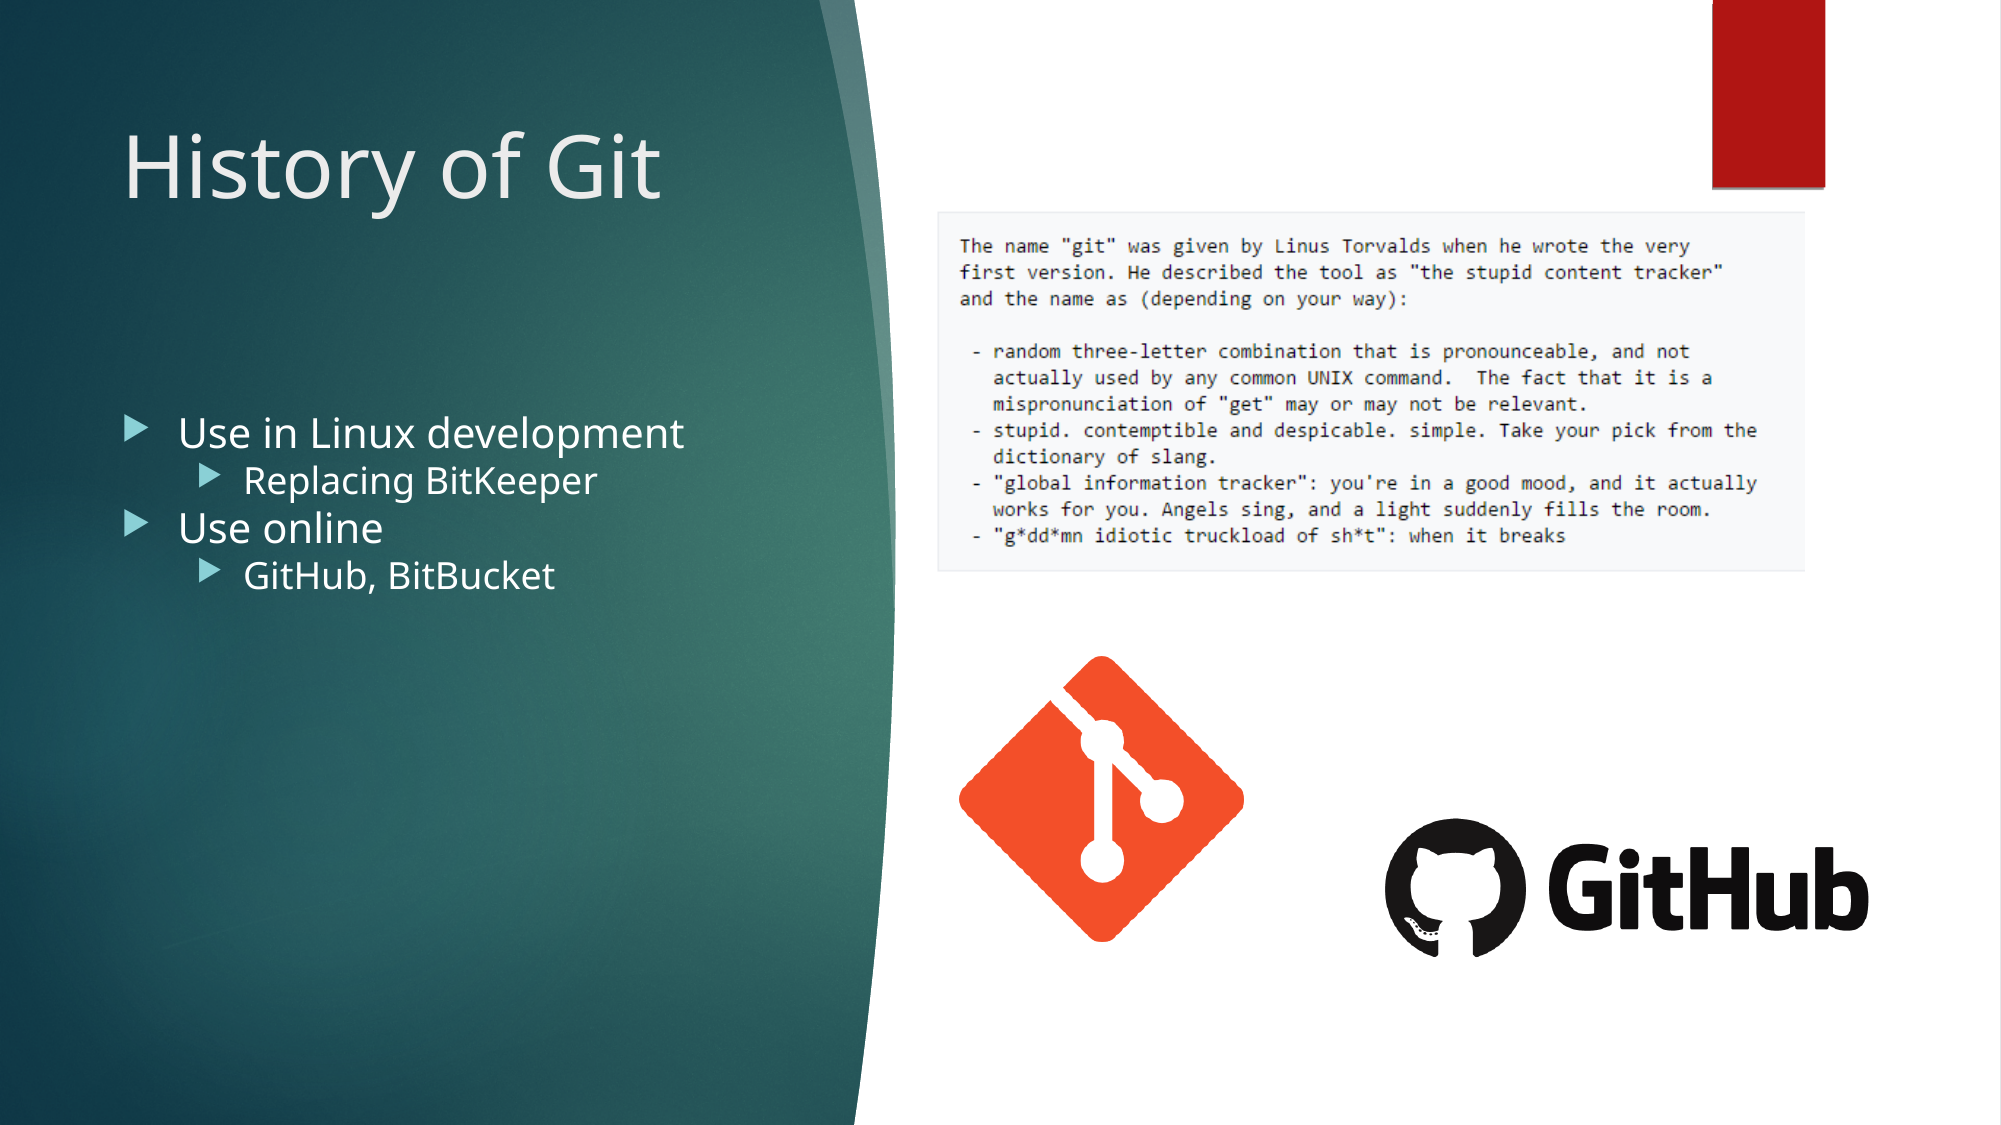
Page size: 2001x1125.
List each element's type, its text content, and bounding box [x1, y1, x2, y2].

picture [910, 187, 1805, 582]
text_box [819, 0, 2000, 1125]
picture [0, 0, 894, 1125]
picture [1306, 768, 1947, 1007]
text_box Use in Linux development Replacing BitKeeper Use online GitHub, BitBucket [106, 399, 790, 1021]
picture [959, 656, 1244, 942]
text_box History of Git [106, 103, 790, 370]
